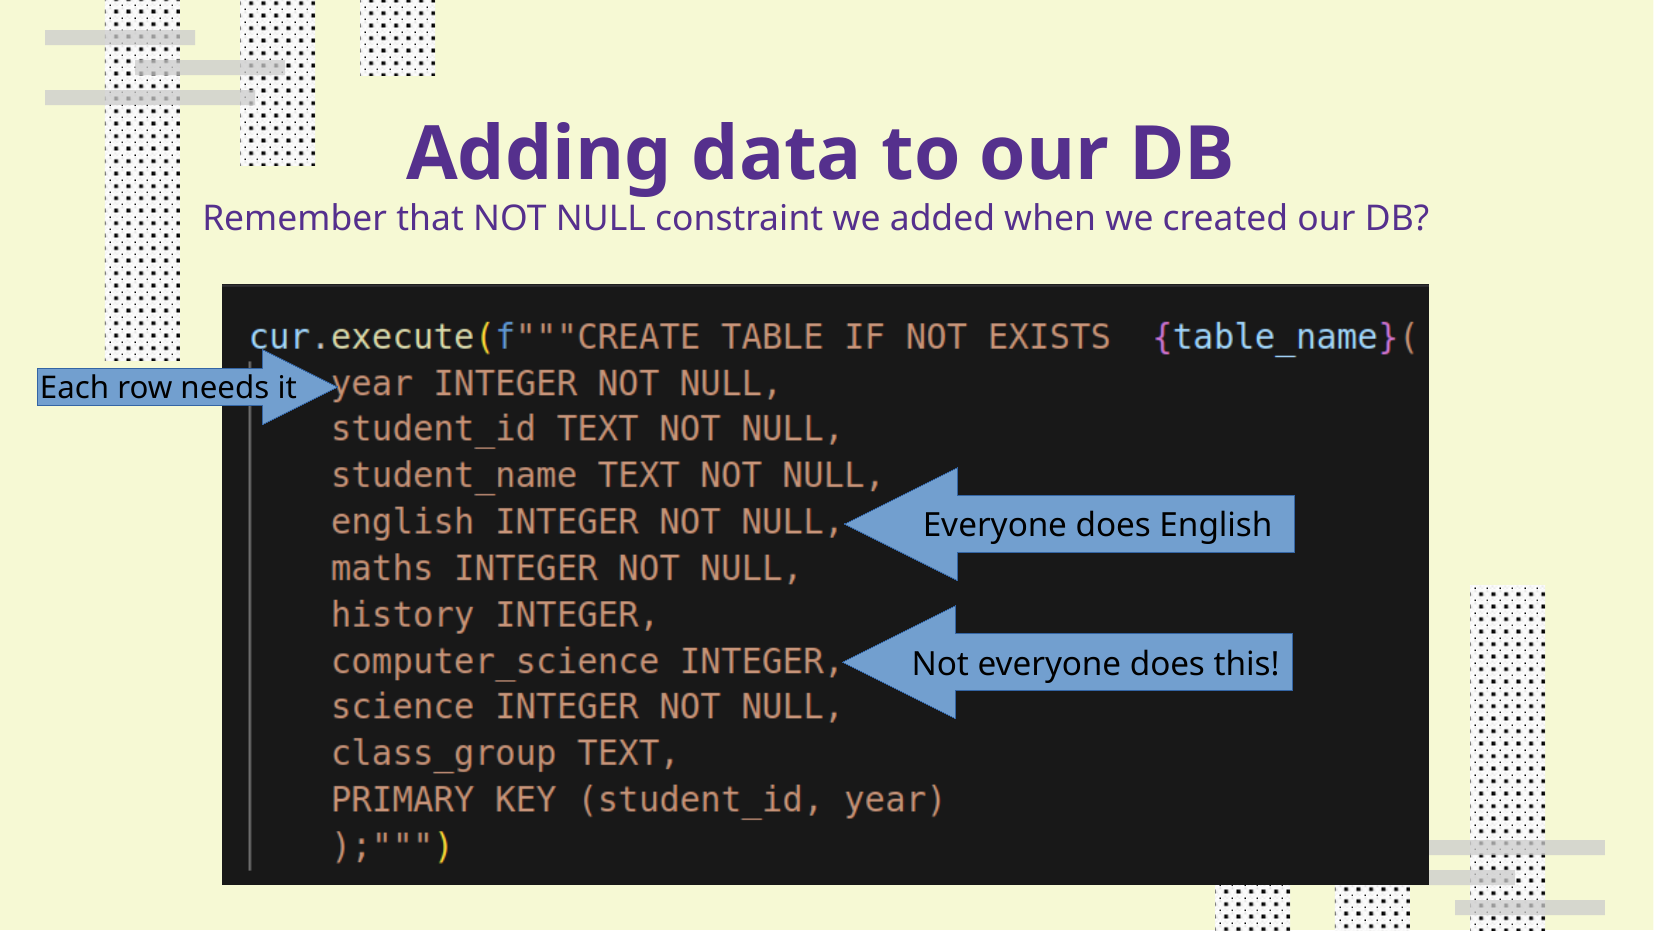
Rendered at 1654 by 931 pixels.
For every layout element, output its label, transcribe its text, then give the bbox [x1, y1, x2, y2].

picture [1470, 585, 1546, 840]
text_box Remember that NOT NULL constraint we added when we created our DB? [187, 202, 1463, 737]
picture [1470, 916, 1546, 931]
picture [360, 0, 436, 76]
title Adding data to our DB [76, 98, 1565, 202]
picture [1470, 856, 1546, 900]
text_box Everyone does English [844, 467, 1295, 581]
picture [104, 0, 180, 30]
picture [104, 46, 180, 90]
picture [222, 737, 1429, 931]
picture [104, 202, 180, 361]
text_box Each row needs it [37, 349, 338, 425]
picture [240, 0, 315, 98]
text_box Not everyone does this! [842, 605, 1293, 719]
